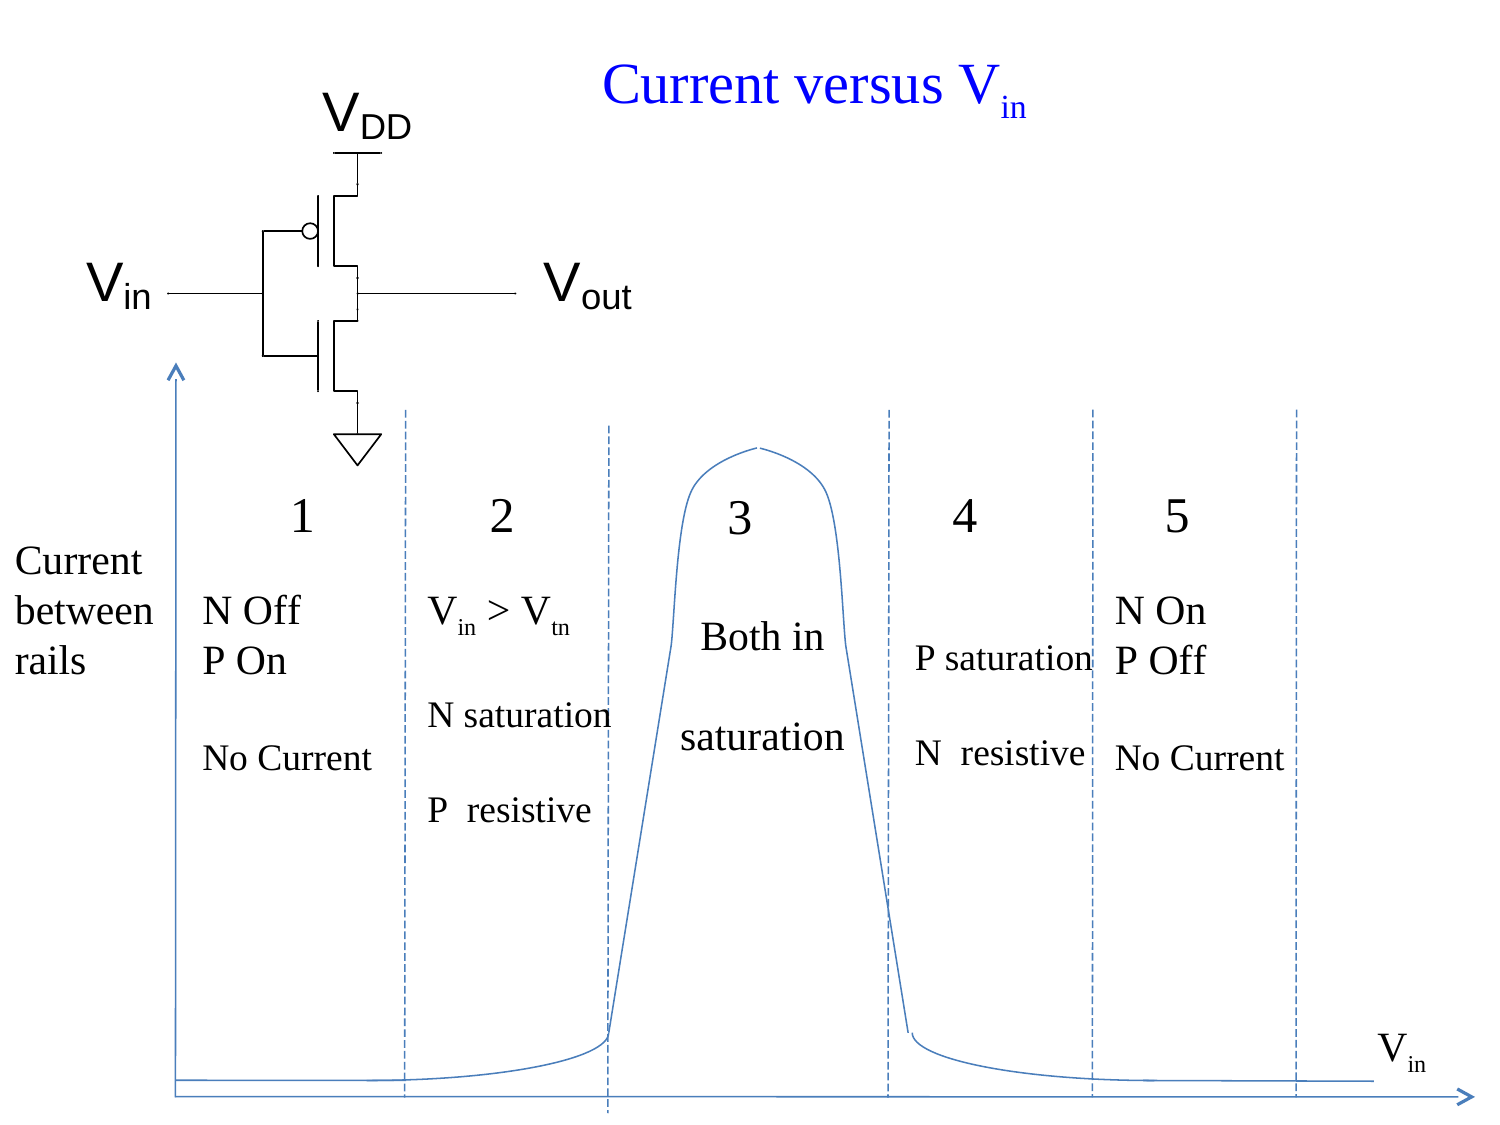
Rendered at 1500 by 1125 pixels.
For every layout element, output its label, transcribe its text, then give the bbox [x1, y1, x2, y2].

text_box 4 [937, 474, 1001, 551]
text_box N Off P On No Current [187, 575, 412, 786]
text_box 1 [275, 475, 338, 551]
text_box N On P Off No Current [1100, 575, 1326, 786]
text_box 5 [1149, 474, 1213, 551]
text_box Both in saturation [650, 600, 876, 767]
text_box P saturation N resistive [900, 574, 1126, 781]
text_box Vin [1362, 1012, 1463, 1085]
chart [706, 469, 713, 475]
text_box Vin > Vtn N saturation P resistive [412, 575, 638, 838]
text_box 3 [712, 476, 776, 553]
text_box 2 [474, 475, 538, 551]
chart [50, 37, 713, 475]
text_box Current between rails [0, 525, 175, 691]
text_box Current versus Vin [587, 37, 1101, 133]
